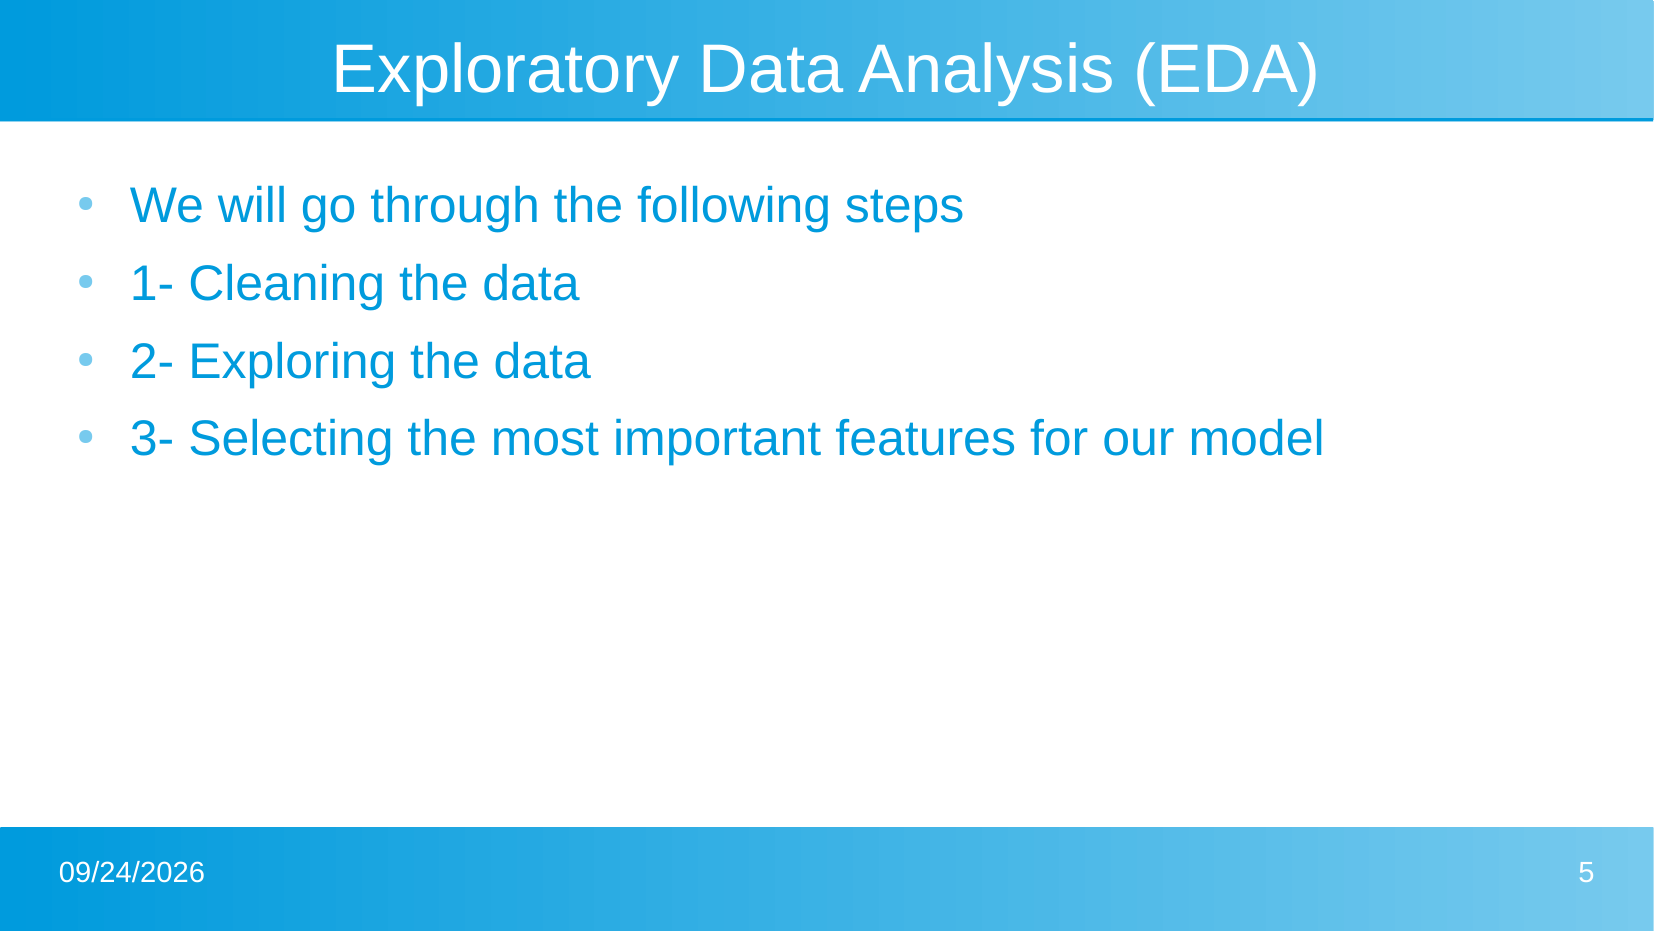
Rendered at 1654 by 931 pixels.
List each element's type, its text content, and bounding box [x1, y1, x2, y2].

title Exploratory Data Analysis (EDA) [59, 29, 1595, 108]
list We will go through the following steps 1- Cleaning the data 2- Exploring the data 3- Selecting the most important features for our model [59, 177, 1595, 768]
